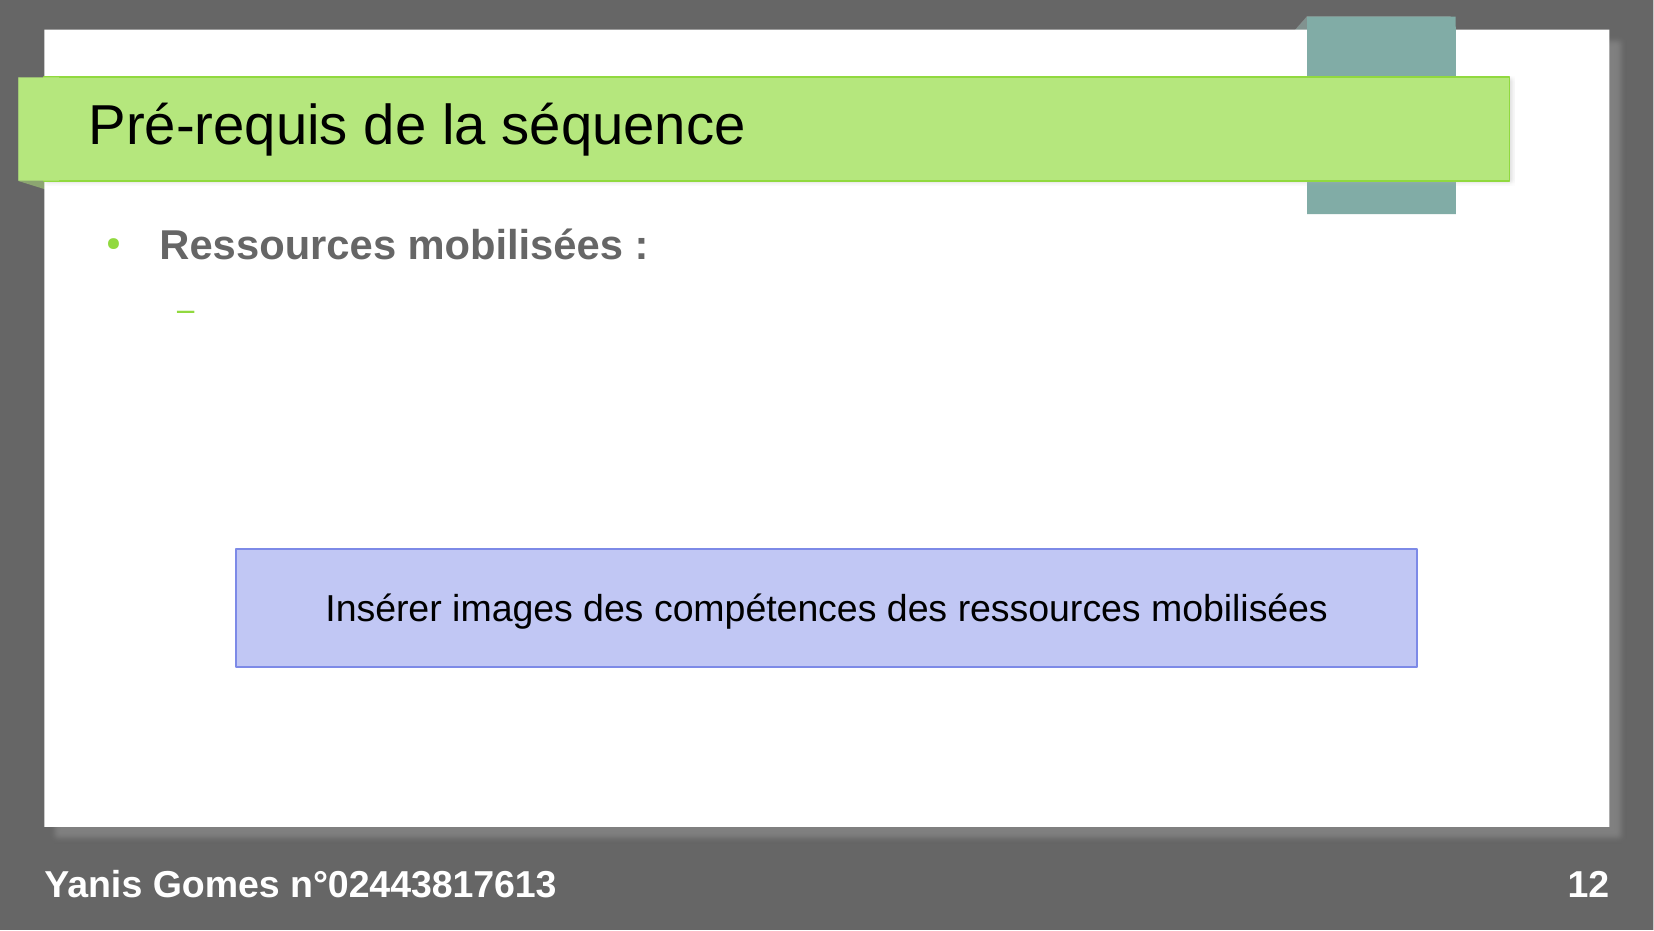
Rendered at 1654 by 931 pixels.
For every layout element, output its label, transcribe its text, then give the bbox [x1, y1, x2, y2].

title Pré-requis de la séquence [88, 73, 1506, 178]
text_box Insérer images des compétences des ressources mobilisées [236, 549, 1418, 668]
text_box <numéro> [974, 856, 1625, 916]
text_box Yanis Gomes n°02443817613 [29, 856, 680, 916]
list Ressources mobilisées : [88, 221, 1565, 504]
